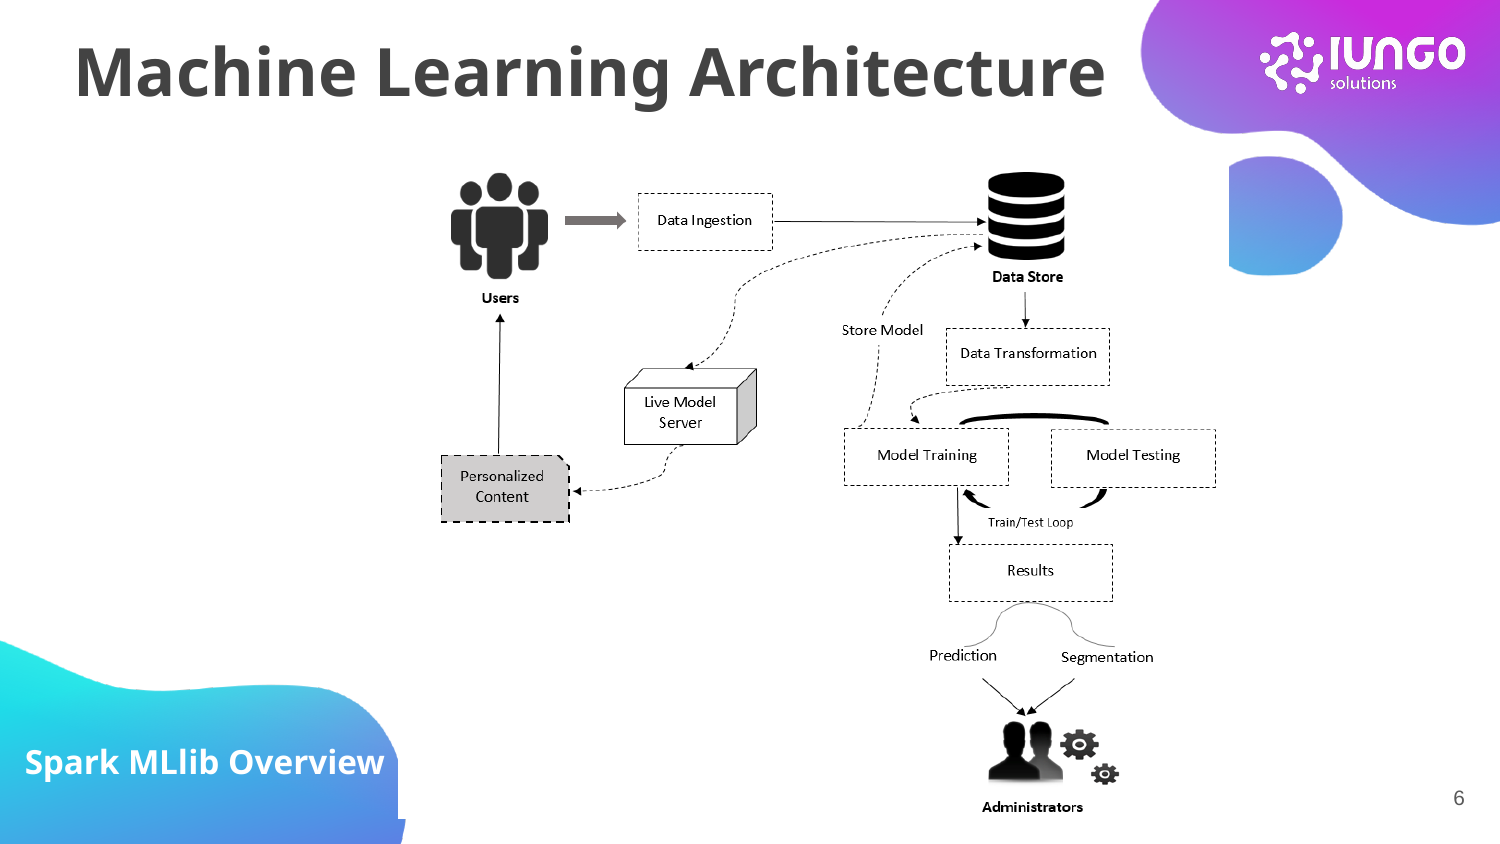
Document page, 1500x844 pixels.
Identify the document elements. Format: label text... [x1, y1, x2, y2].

title Machine Learning Architecture [58, 30, 1174, 125]
slide_number <number> [1389, 764, 1480, 830]
subtitle Spark MLlib Overview [9, 719, 411, 844]
picture [0, 0, 1500, 844]
